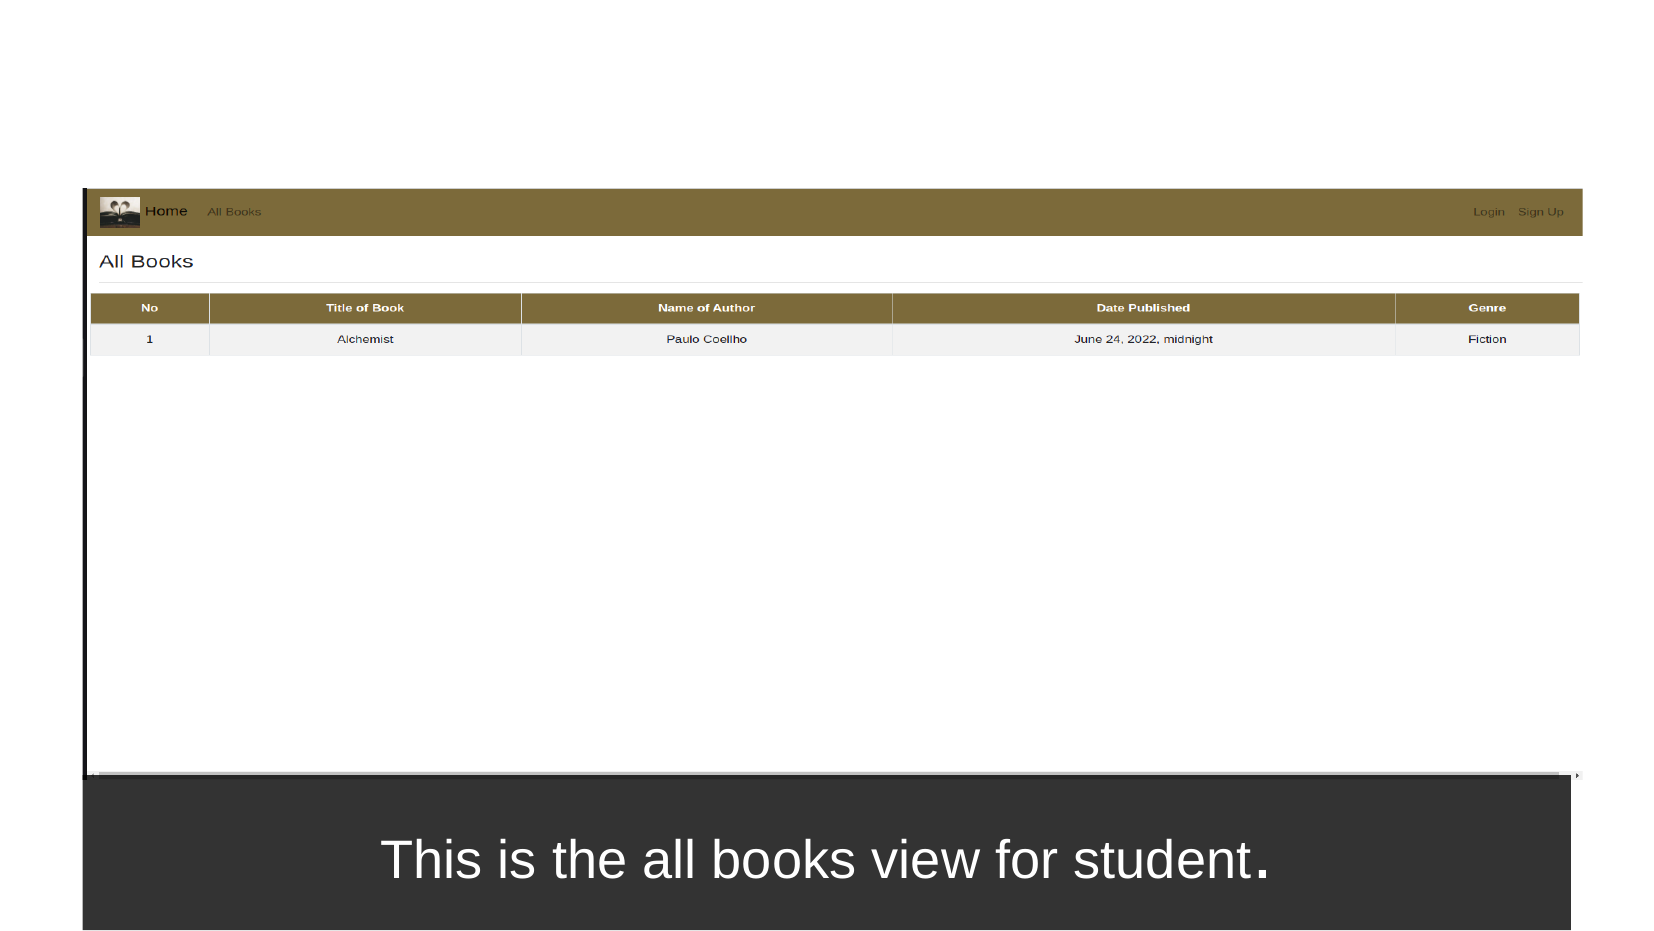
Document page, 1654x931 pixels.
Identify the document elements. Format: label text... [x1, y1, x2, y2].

title This is the all books view for student. [82, 775, 1571, 931]
picture [82, 188, 1583, 780]
